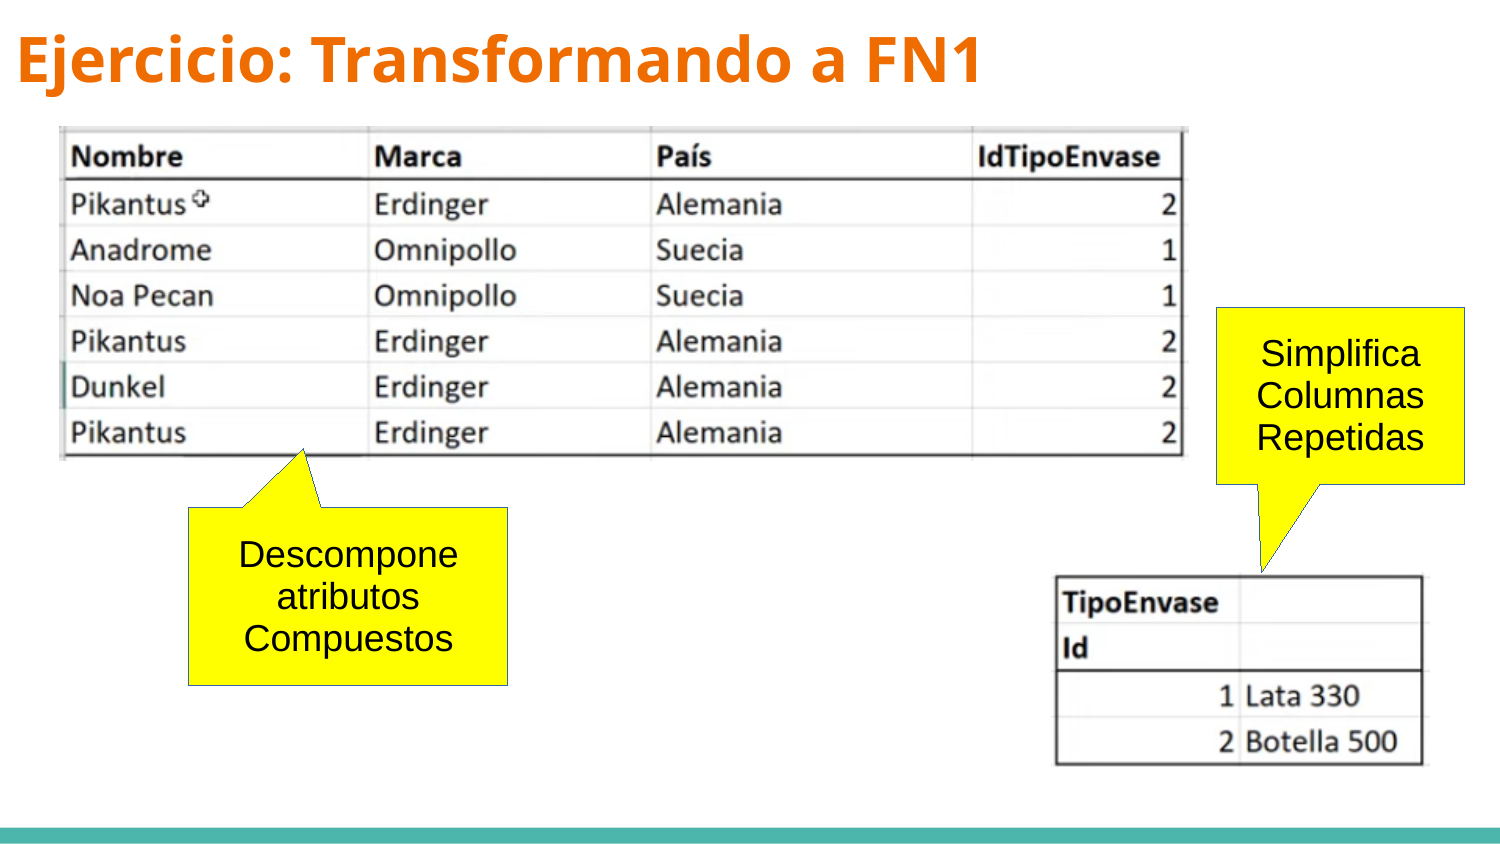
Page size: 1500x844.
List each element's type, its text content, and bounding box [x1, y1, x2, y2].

text_box Simplifica Columnas Repetidas [1216, 307, 1465, 573]
picture [59, 126, 1189, 461]
text_box Descompone atributos Compuestos [188, 448, 508, 686]
title Ejercicio: Transformando a FN1 [0, 0, 1398, 116]
picture [1051, 572, 1430, 768]
